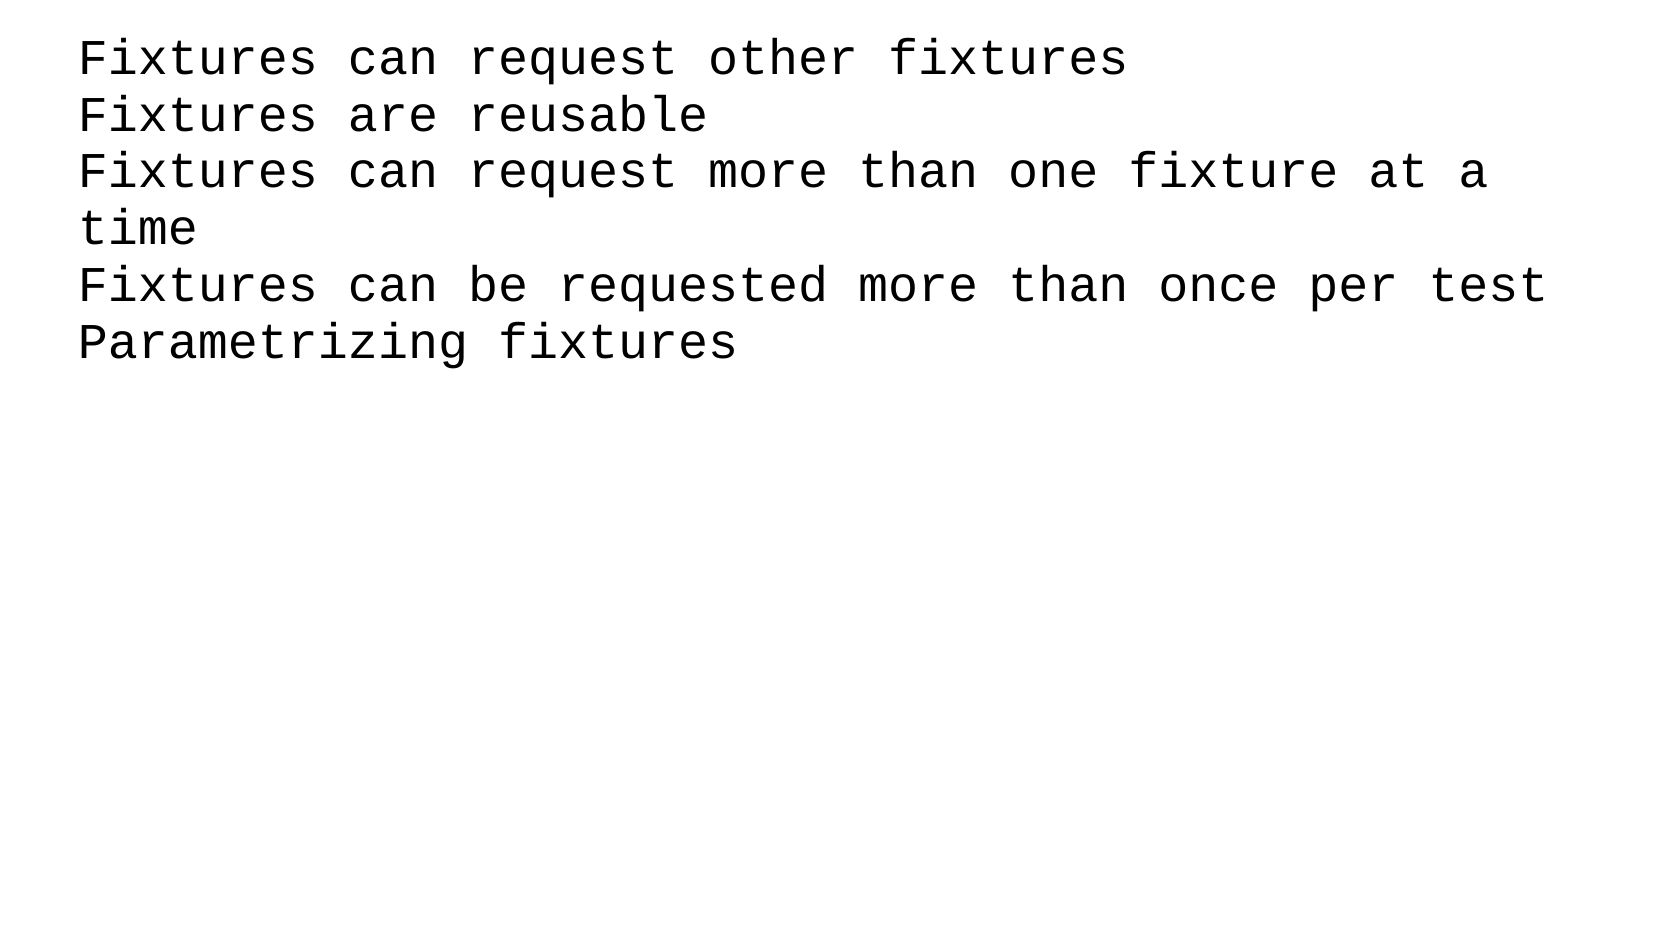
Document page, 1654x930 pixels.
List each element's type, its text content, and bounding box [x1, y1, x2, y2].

text_box Fixtures can request other fixtures Fixtures are reusable Fixtures can request more than one fixture at a time Fixtures can be requested more than once per test Parametrizing fixtures [63, 25, 1601, 722]
